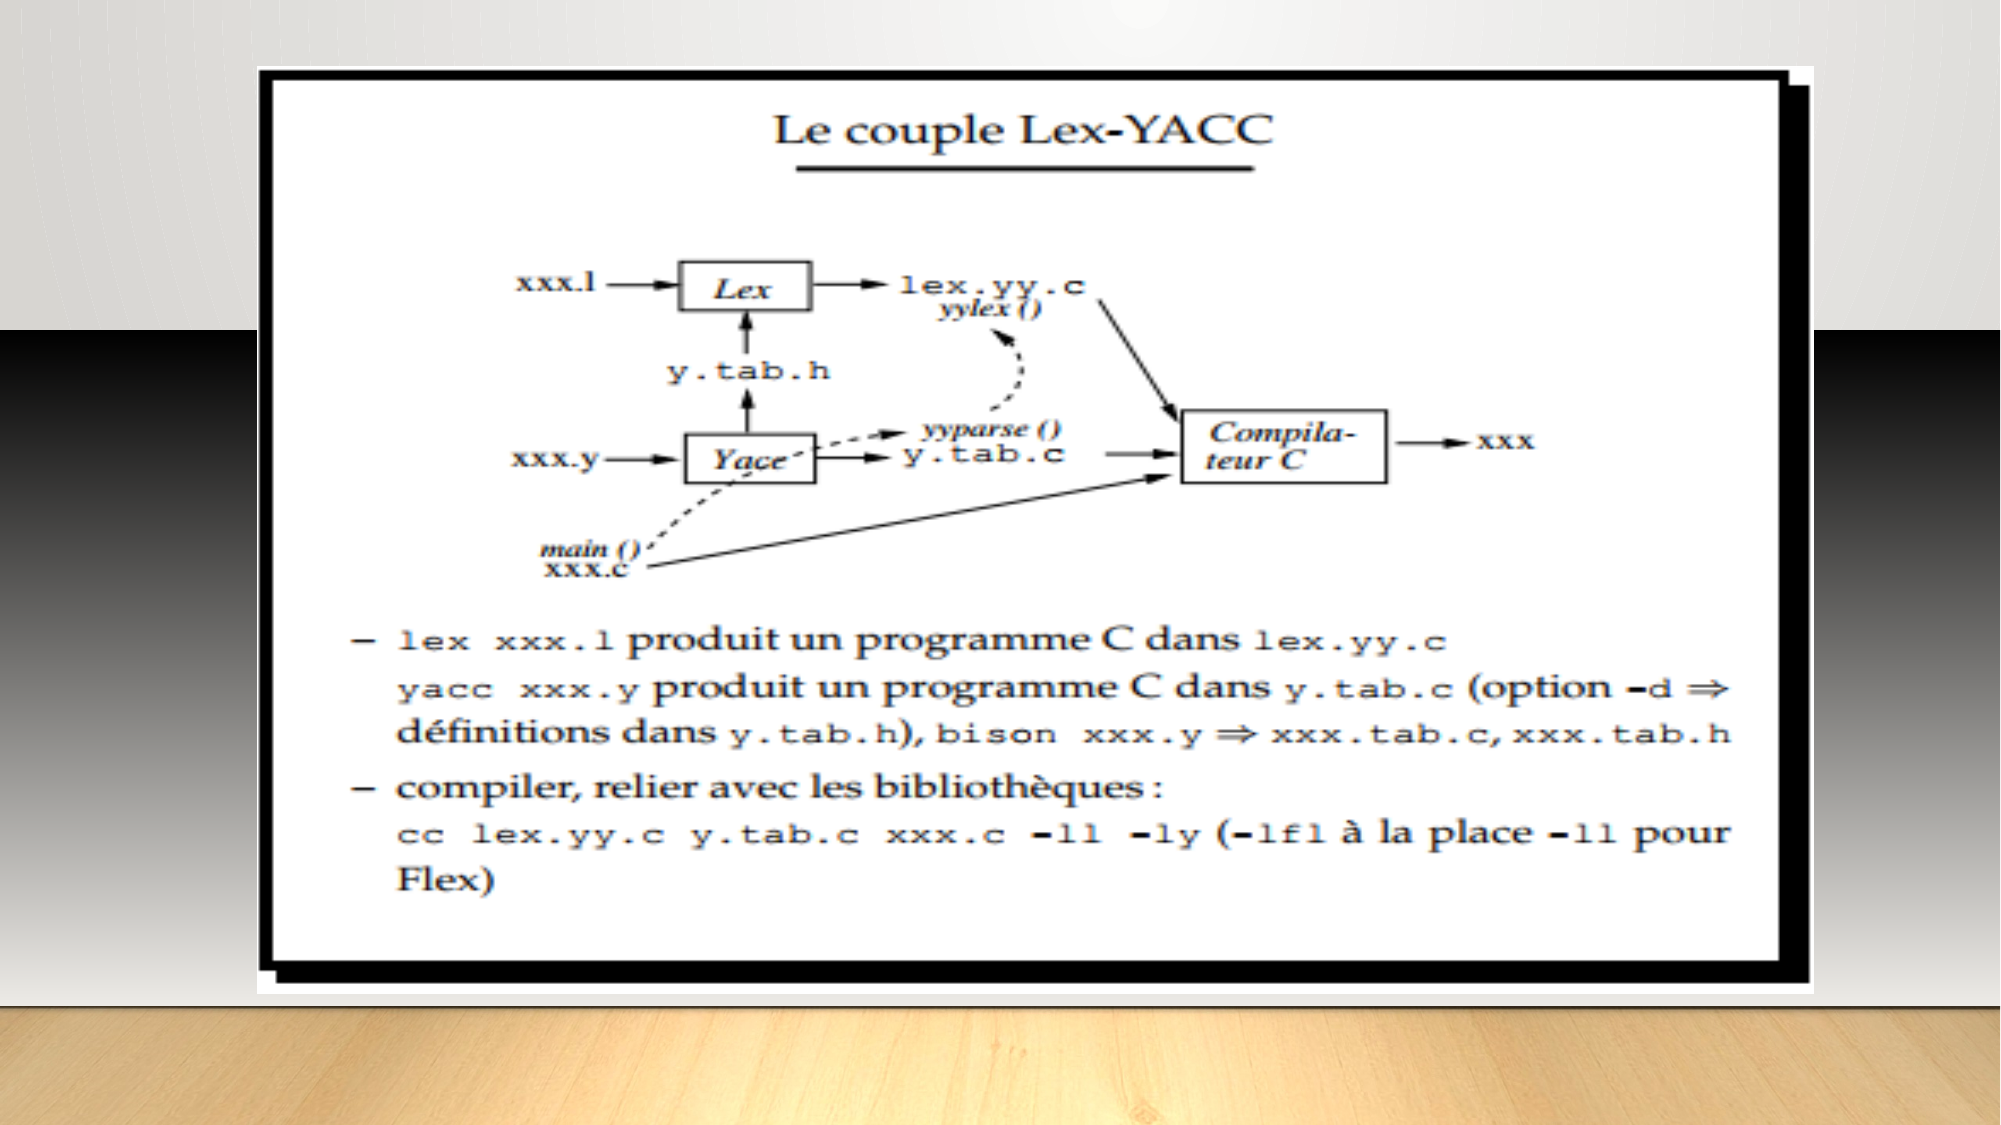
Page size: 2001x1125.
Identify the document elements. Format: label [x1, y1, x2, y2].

title [408, 131, 1814, 549]
subtitle [408, 579, 1814, 740]
picture [257, 66, 1814, 994]
